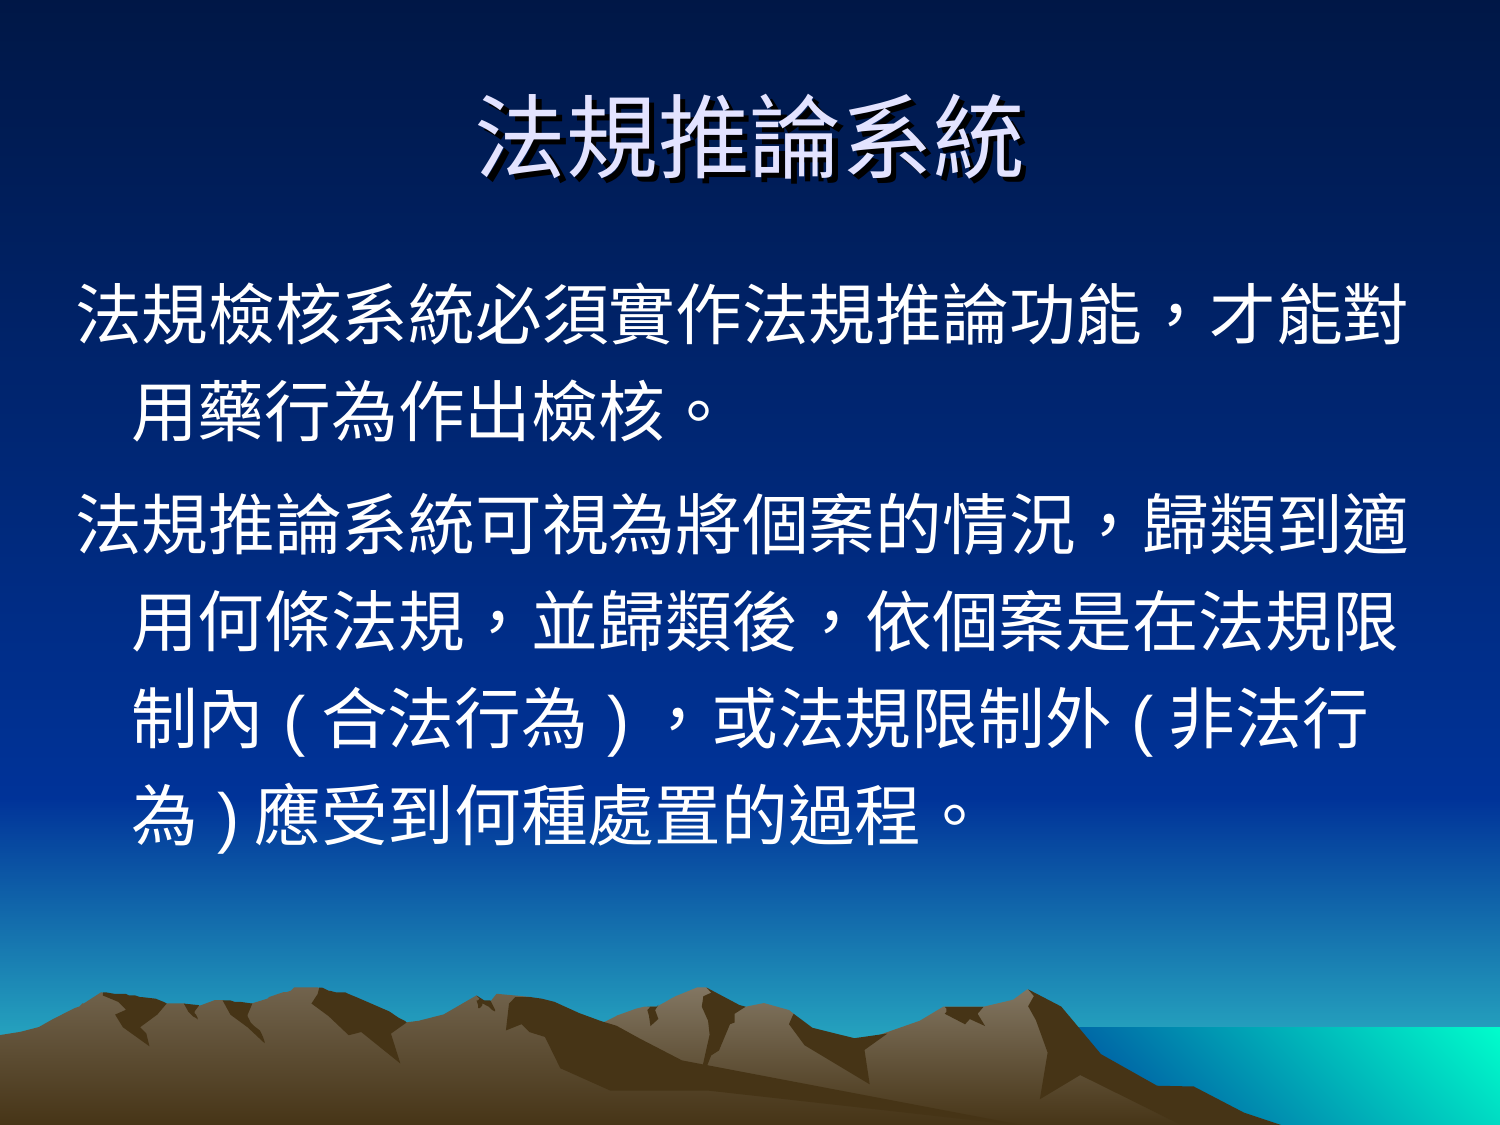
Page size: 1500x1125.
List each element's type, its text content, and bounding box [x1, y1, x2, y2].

title 法規推論系統 [75, 20, 1426, 242]
list 法規檢核系統必須實作法規推論功能，才能對用藥行為作出檢核。 法規推論系統可視為將個案的情況，歸類到適用何條法規，並歸類後，依個案是在法規限制內(合法行為)，或法規限制外(非法行為)應受到何種處置的過程。 [75, 262, 1426, 986]
